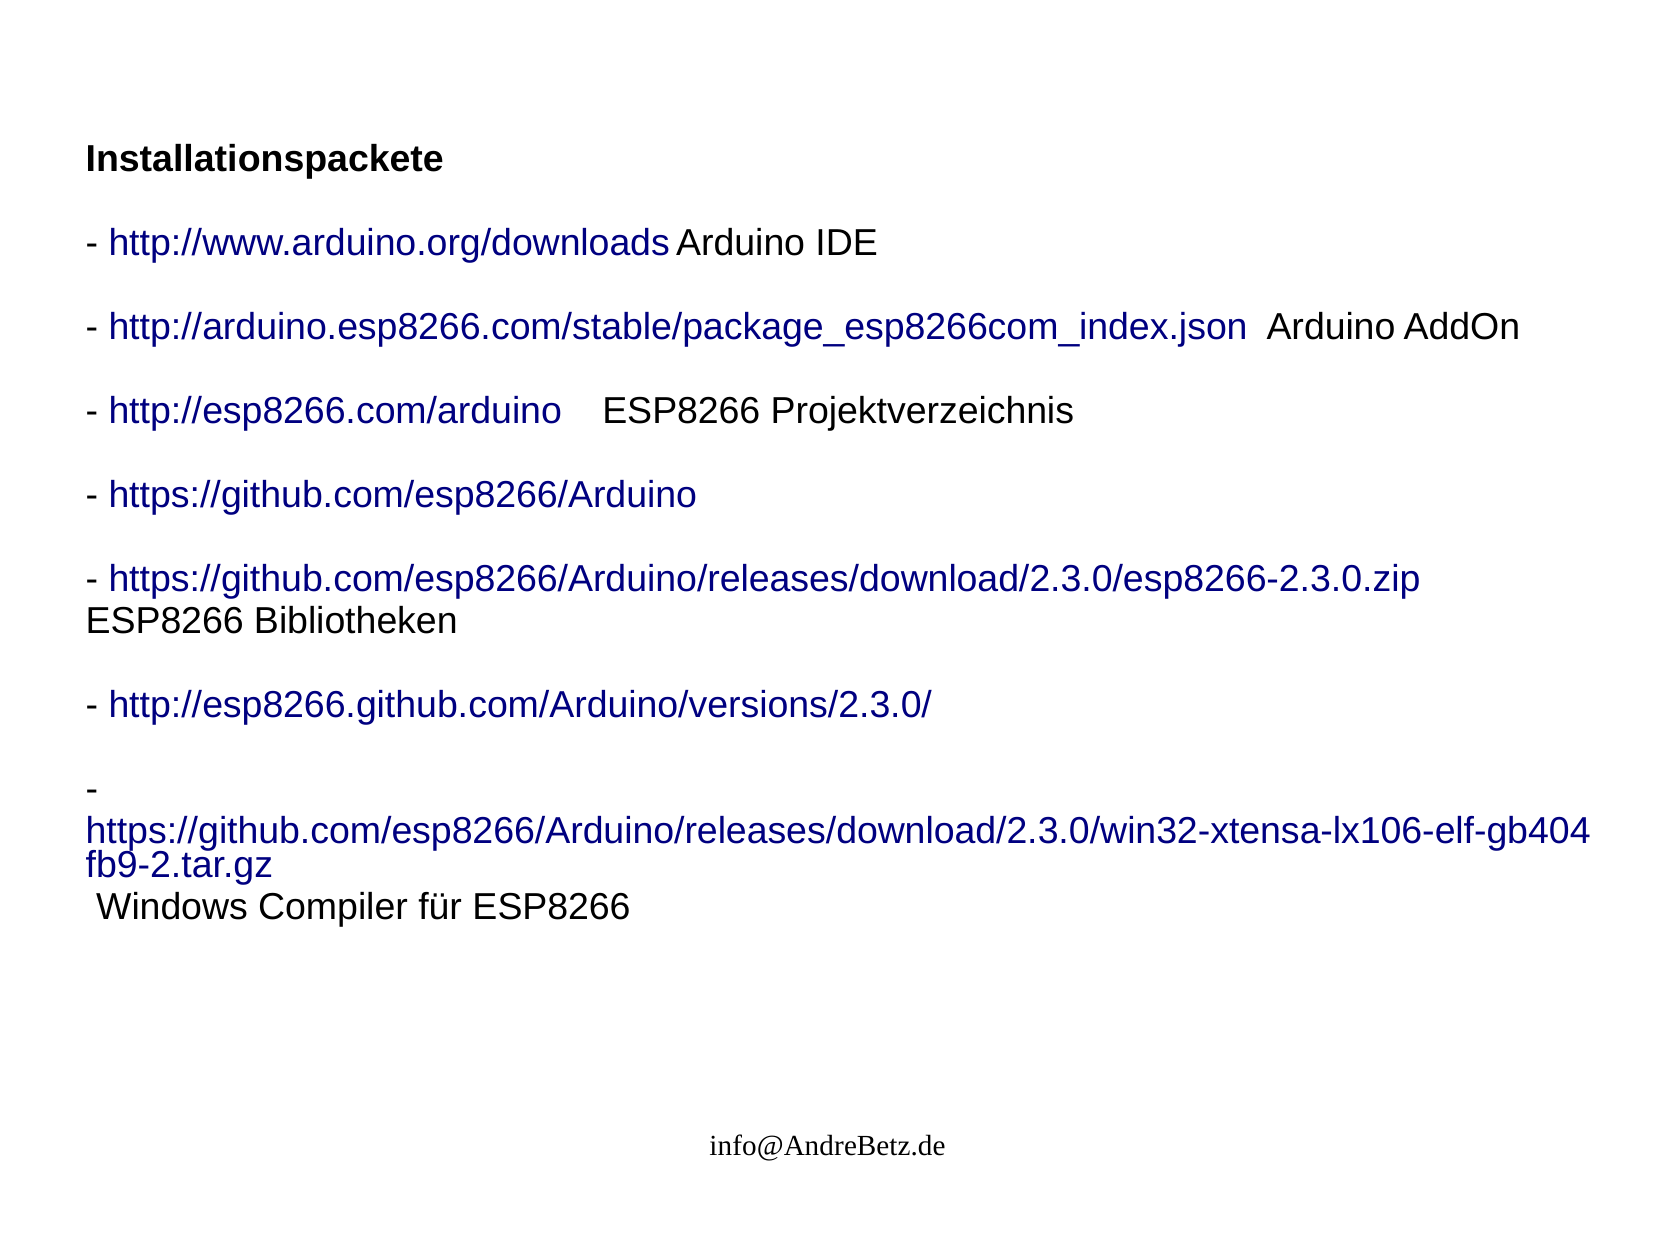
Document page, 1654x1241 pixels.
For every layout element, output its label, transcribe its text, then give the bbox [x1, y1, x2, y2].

text_box Installationspackete - http://www.arduino.org/downloads Arduino IDE - http://arduino.esp8266.com/stable/package_esp8266com_index.json Arduino AddOn - http://esp8266.com/arduino ESP8266 Projektverzeichnis - https://github.com/esp8266/Arduino - https://github.com/esp8266/Arduino/releases/download/2.3.0/esp8266-2.3.0.zip ESP8266 Bibliotheken - http://esp8266.github.com/Arduino/versions/2.3.0/ - https://github.com/esp8266/Arduino/releases/download/2.3.0/win32-xtensa-lx106-elf-gb404fb9-2.tar.gz Windows Compiler für ESP8266 [70, 129, 1607, 945]
